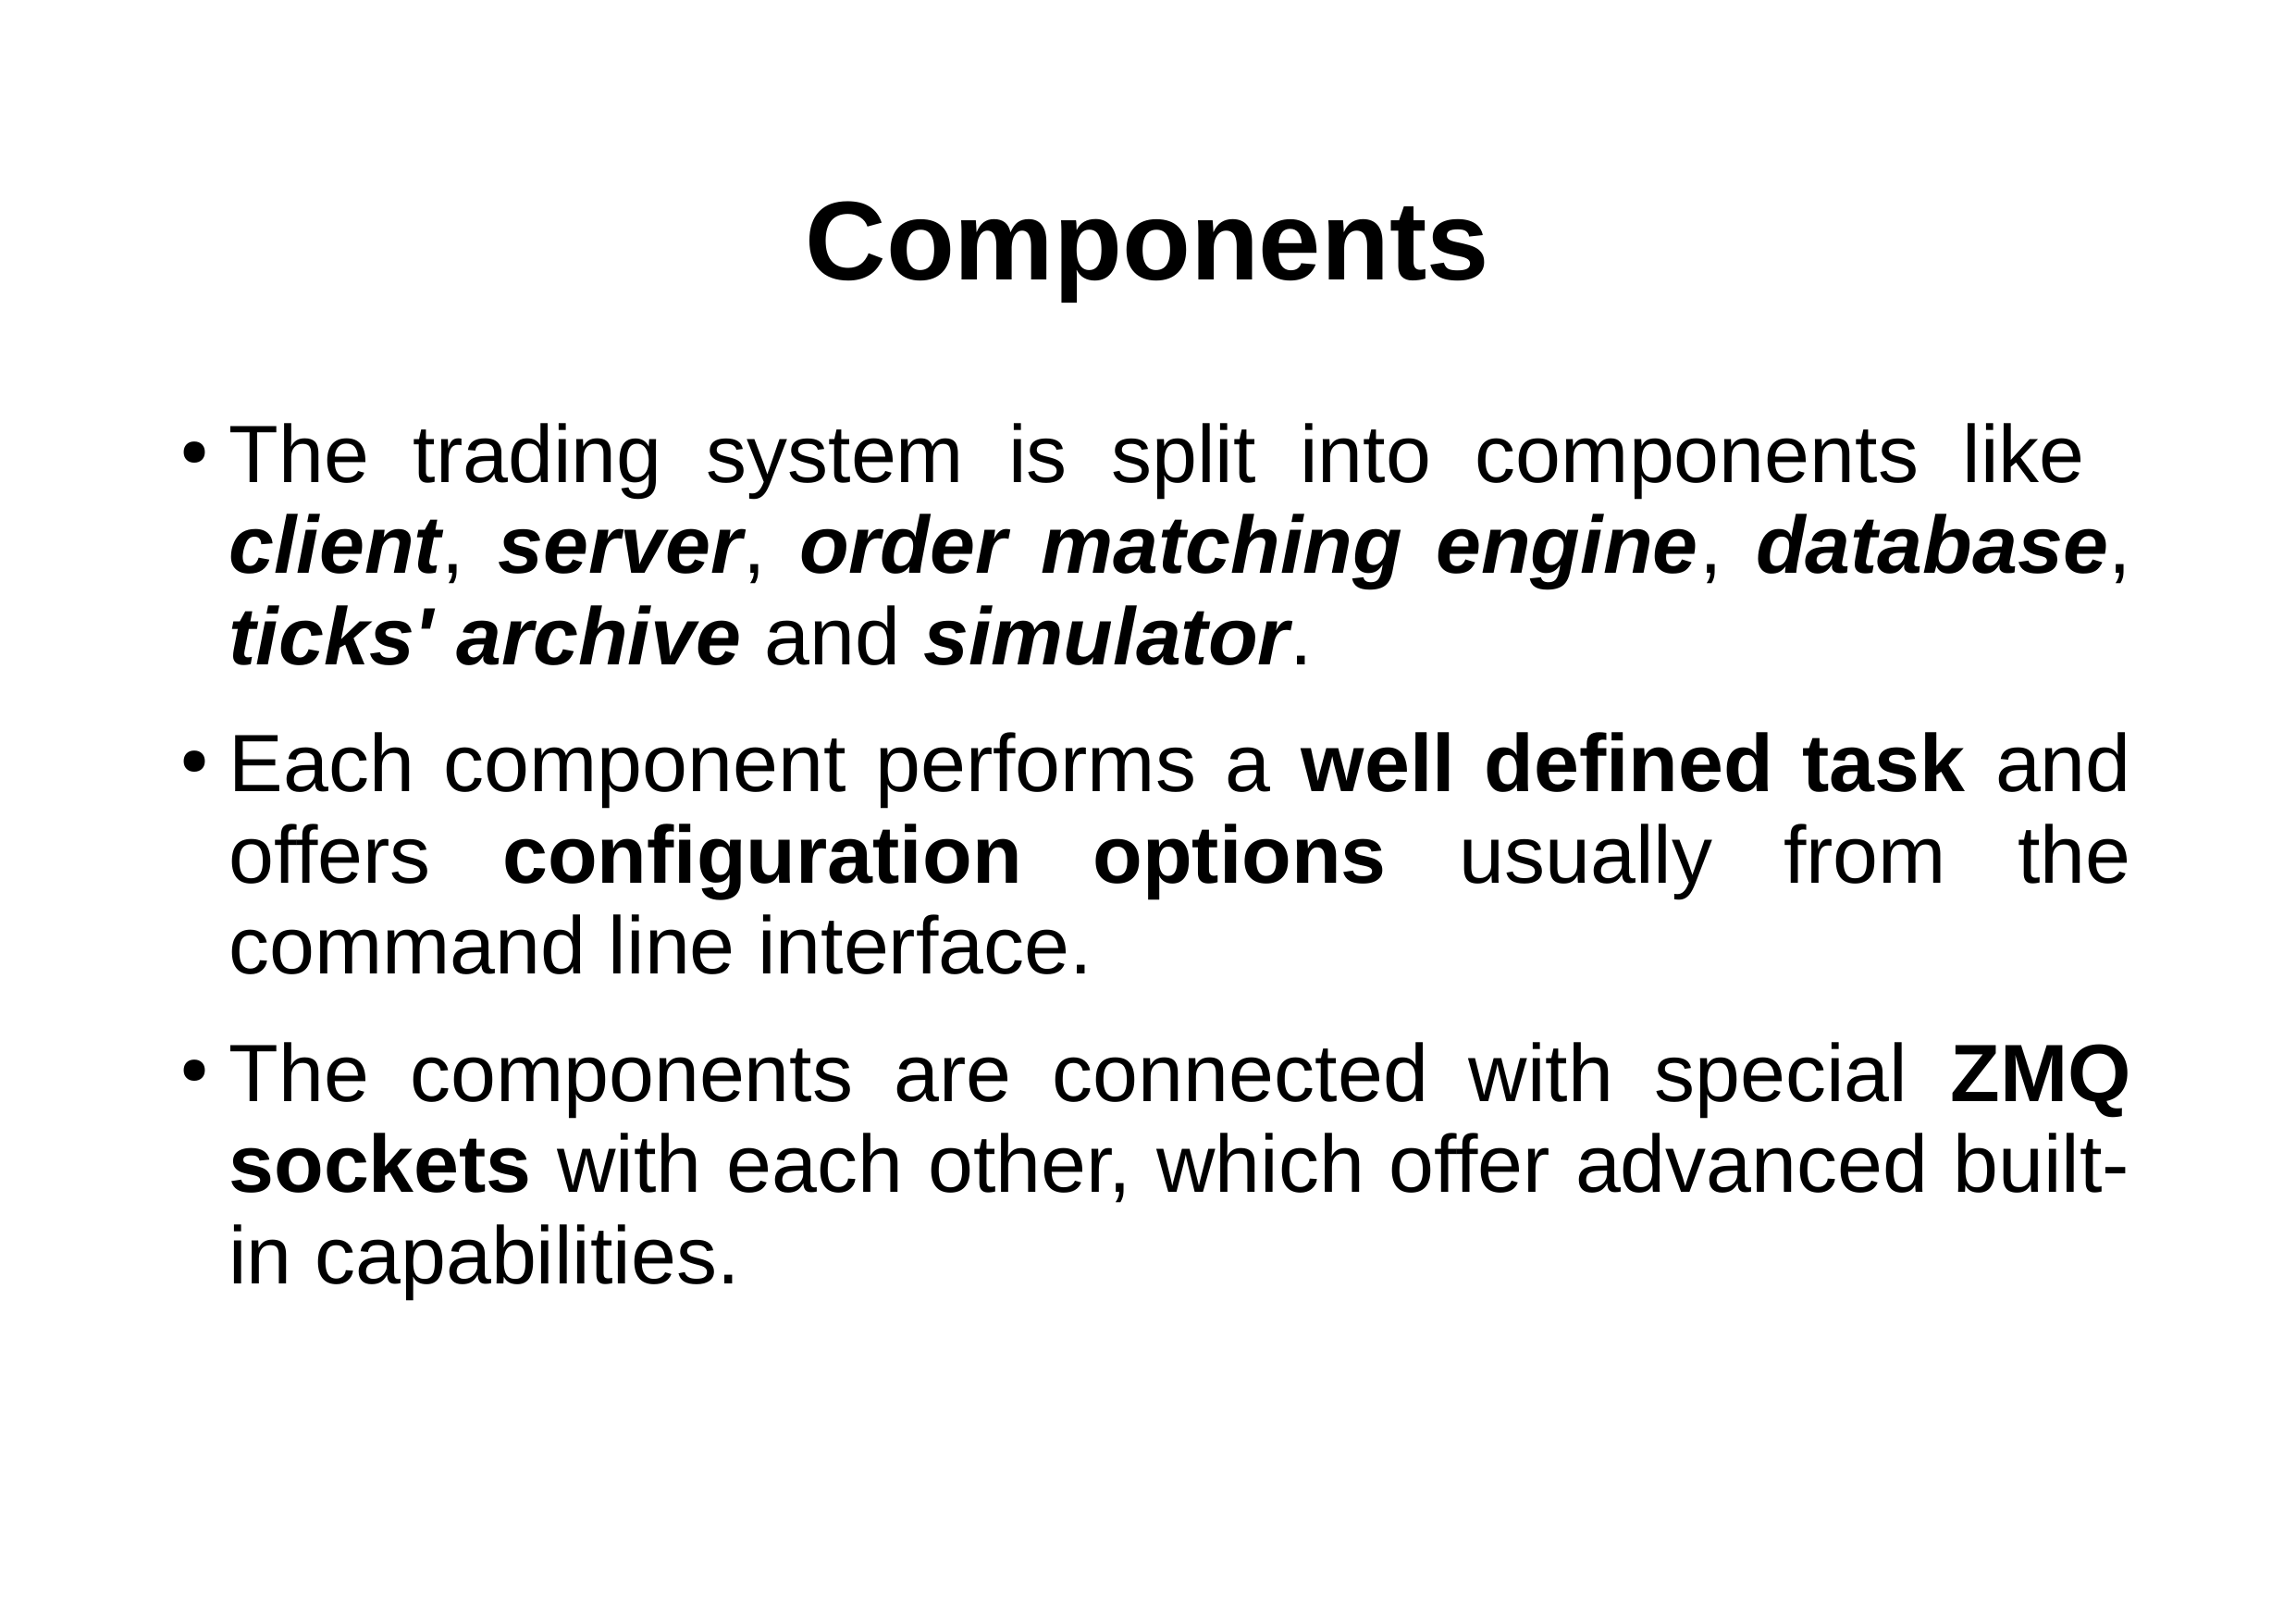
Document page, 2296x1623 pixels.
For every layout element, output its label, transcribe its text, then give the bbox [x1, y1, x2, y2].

list The trading system is split into components like client, server, order matching engine, database, ticks' archive and simulator. Each component performs a well defined task and offers configuration options usually from the command line interface. The components are connected with special ZMQ sockets with each other, which offer advanced built-in capabilities. [163, 408, 2132, 1408]
title Components [163, 114, 2132, 367]
